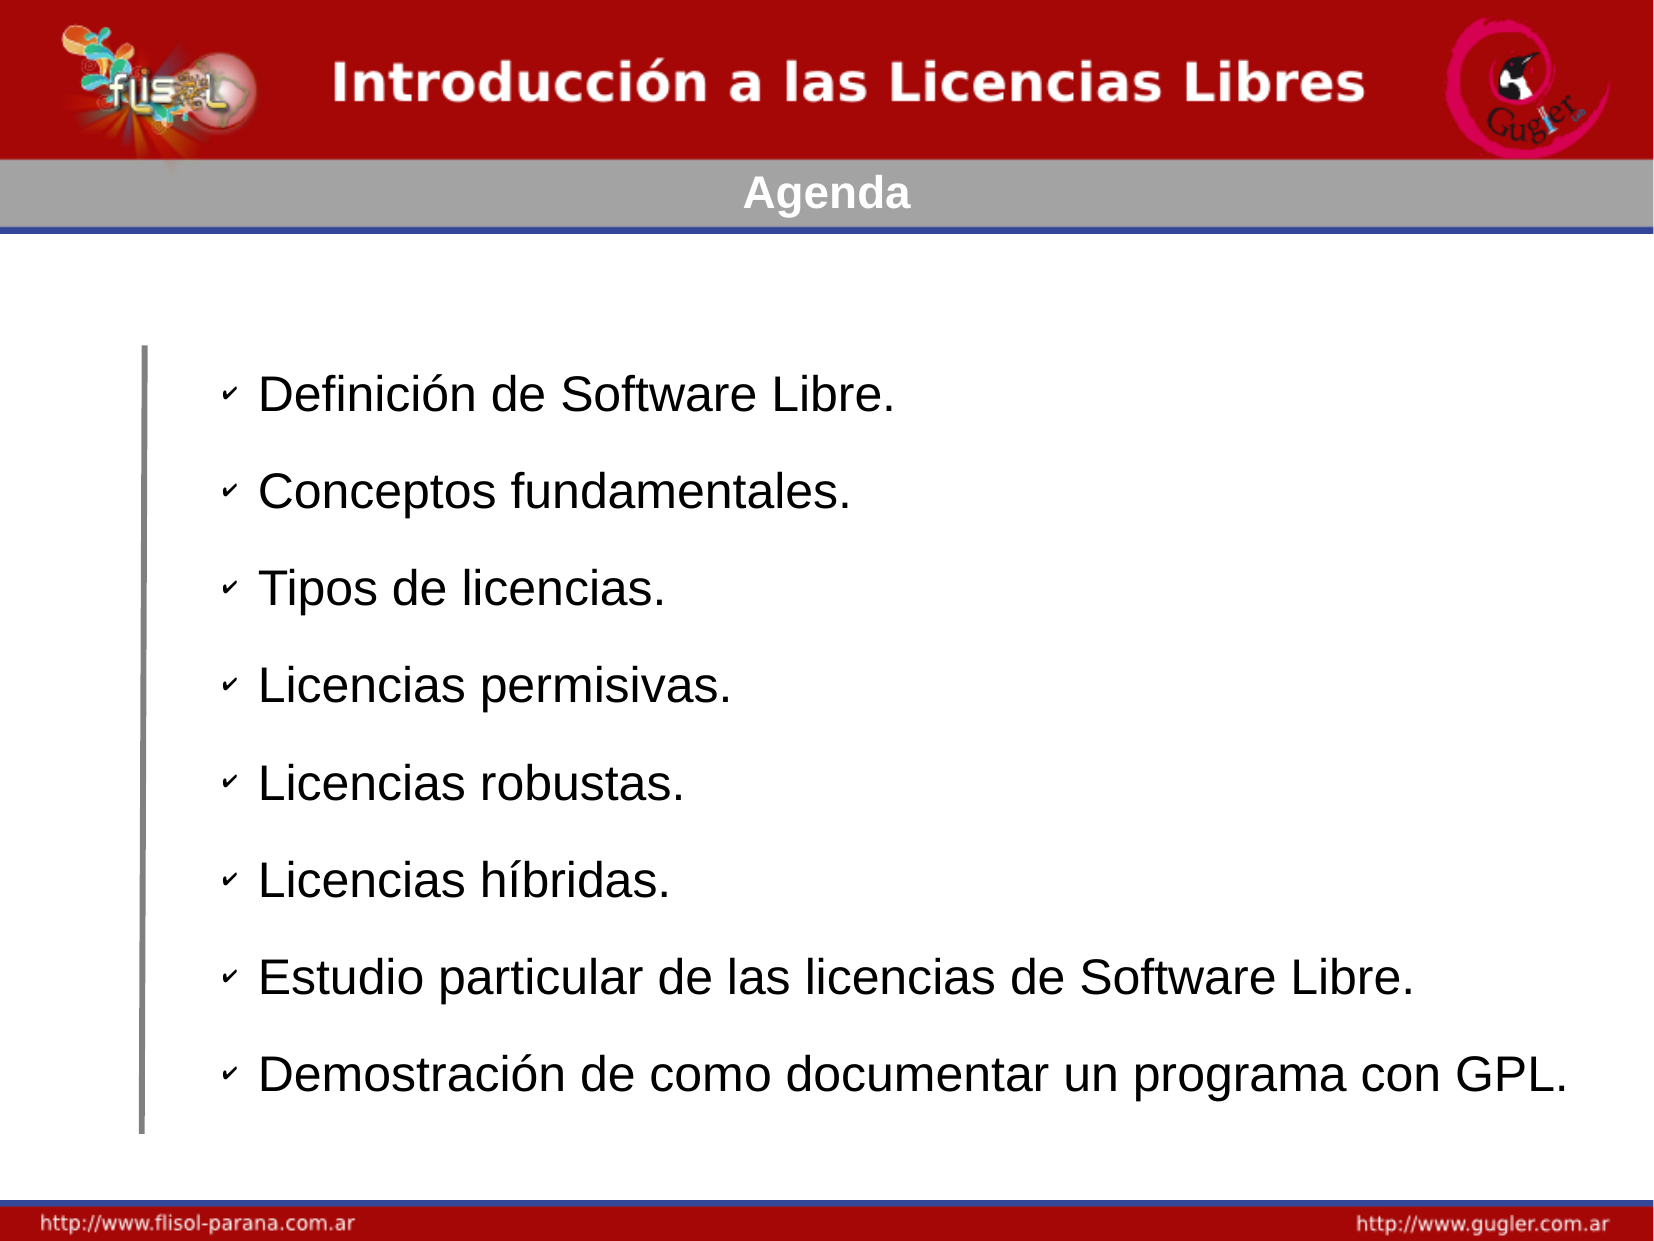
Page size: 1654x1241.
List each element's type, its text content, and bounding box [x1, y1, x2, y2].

picture [0, 0, 1654, 159]
text_box Definición de Software Libre. Conceptos fundamentales. Tipos de licencias. Licencias permisivas. Licencias robustas. Licencias híbridas. Estudio particular de las licencias de Software Libre. Demostración de como documentar un programa con GPL. [207, 358, 1585, 1110]
picture [0, 1200, 1654, 1241]
text_box Agenda [0, 159, 1654, 226]
picture [0, 226, 1654, 234]
